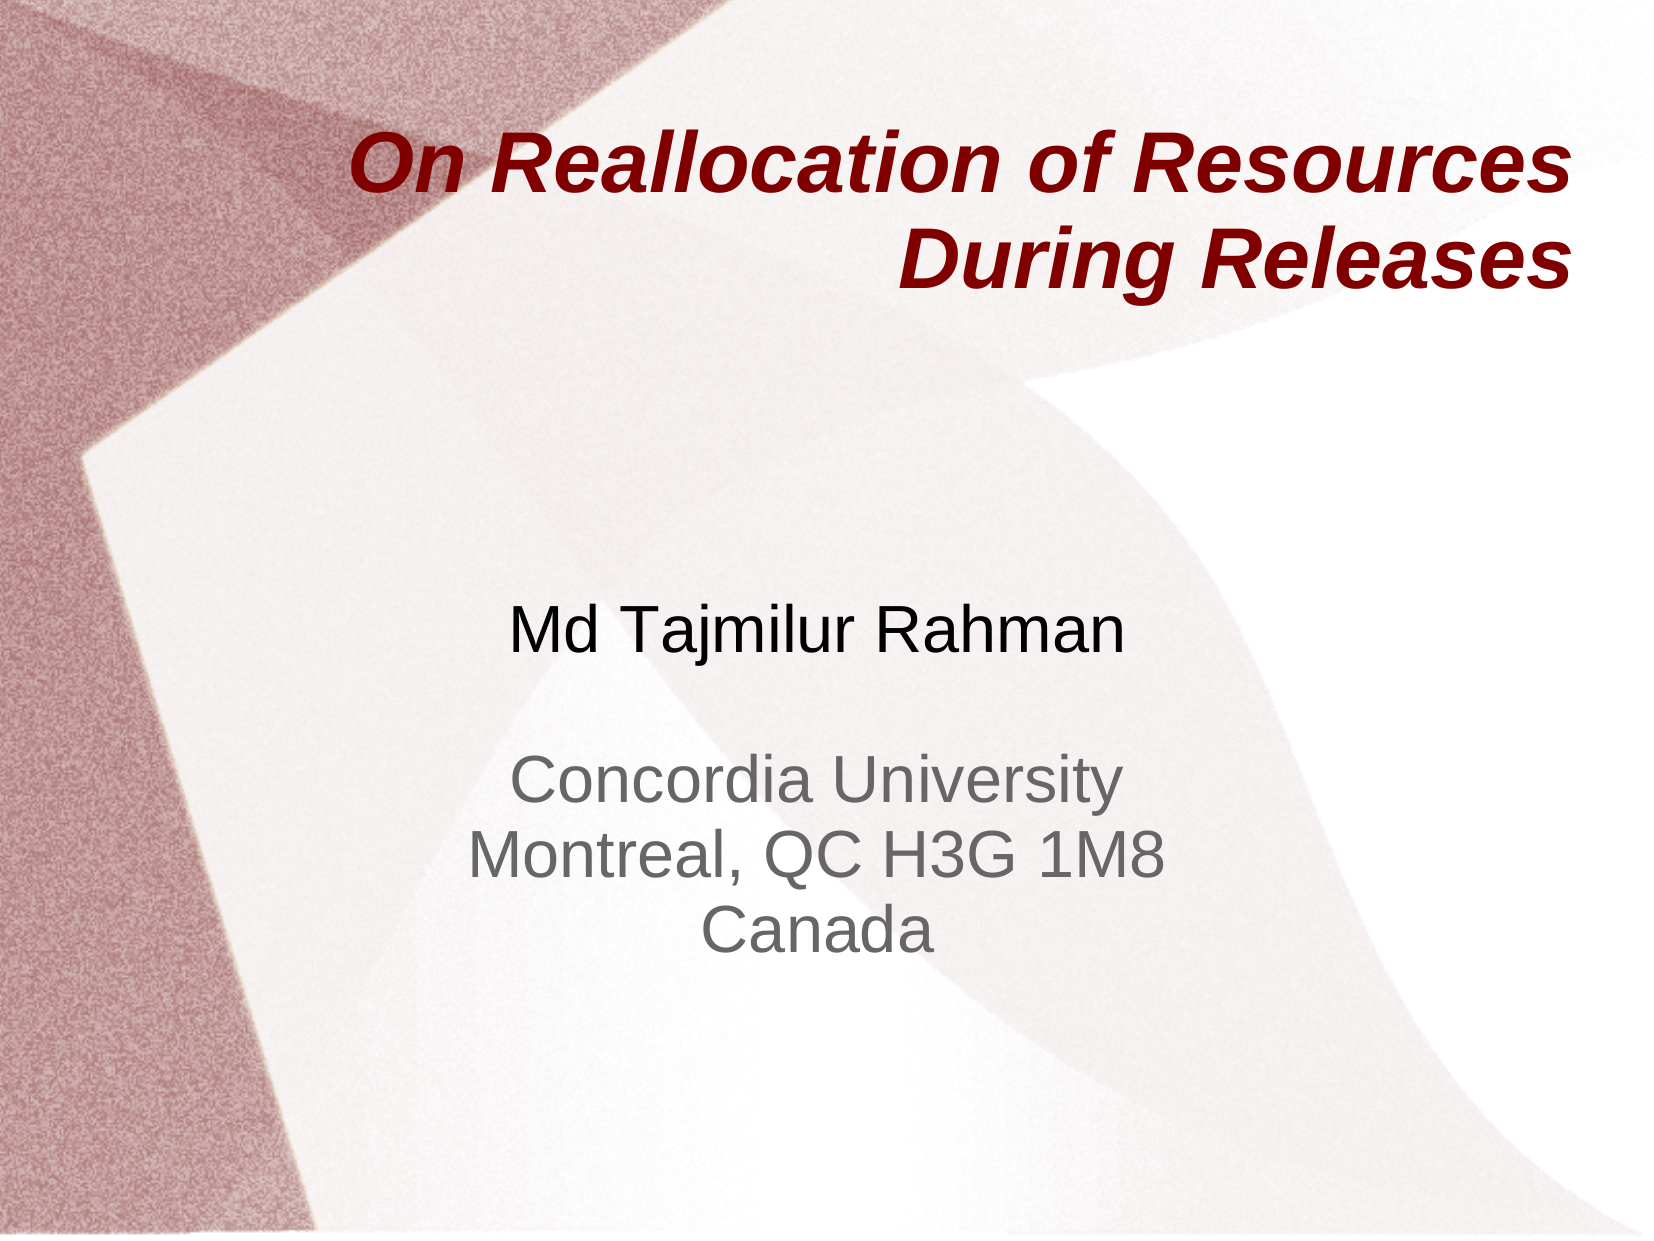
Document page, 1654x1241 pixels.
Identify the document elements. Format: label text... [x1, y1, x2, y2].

title On Reallocation of Resources During Releases [86, 114, 1576, 404]
subtitle Md Tajmilur Rahman Concordia University Montreal, QC H3G 1M8 Canada [89, 534, 1546, 1100]
picture [0, 0, 1654, 1241]
